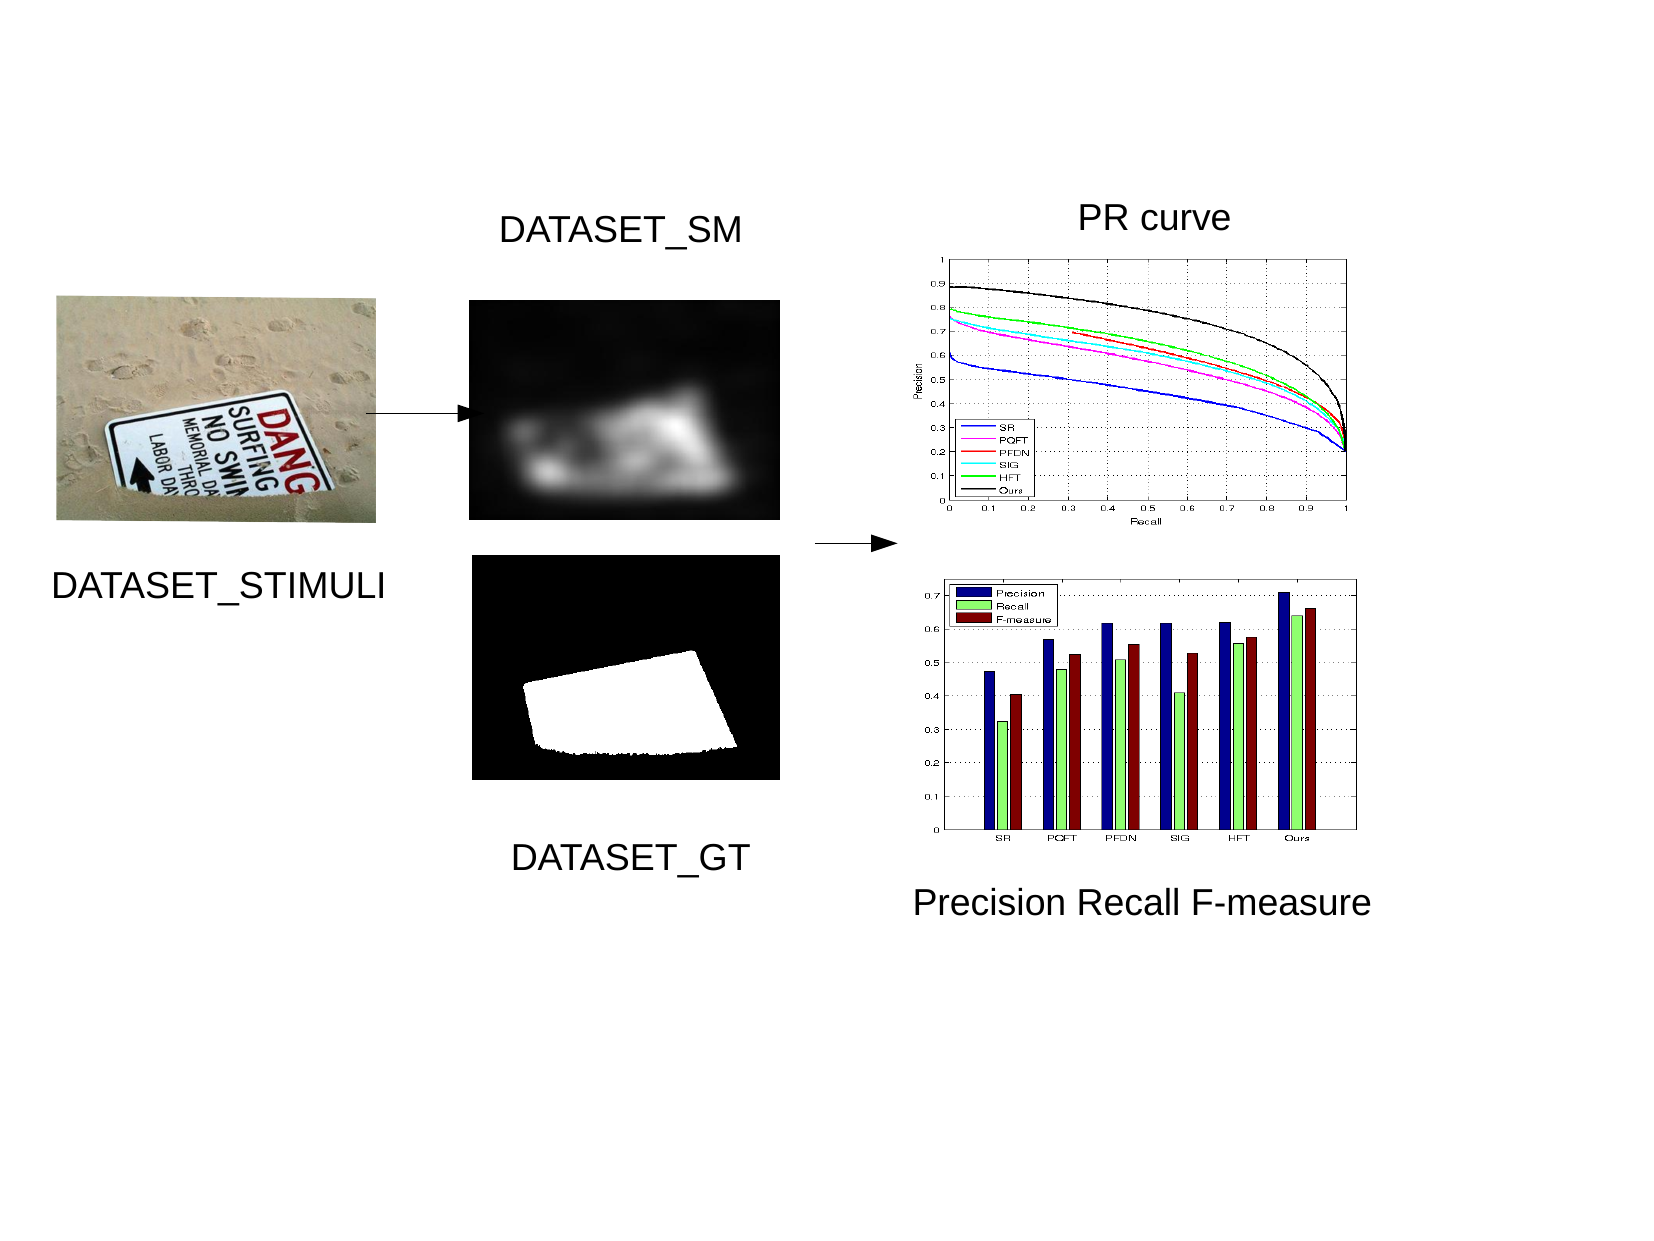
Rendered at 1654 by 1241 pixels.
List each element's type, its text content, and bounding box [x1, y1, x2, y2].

picture [469, 300, 780, 520]
text_box DATASET_STIMULI [36, 557, 402, 615]
picture [56, 295, 376, 523]
picture [874, 555, 1406, 863]
picture [472, 555, 780, 780]
text_box DATASET_SM [484, 200, 758, 272]
text_box Precision Recall F-measure [897, 874, 1387, 931]
text_box DATASET_GT [496, 829, 766, 886]
picture [882, 236, 1394, 532]
text_box PR curve [1062, 188, 1247, 246]
